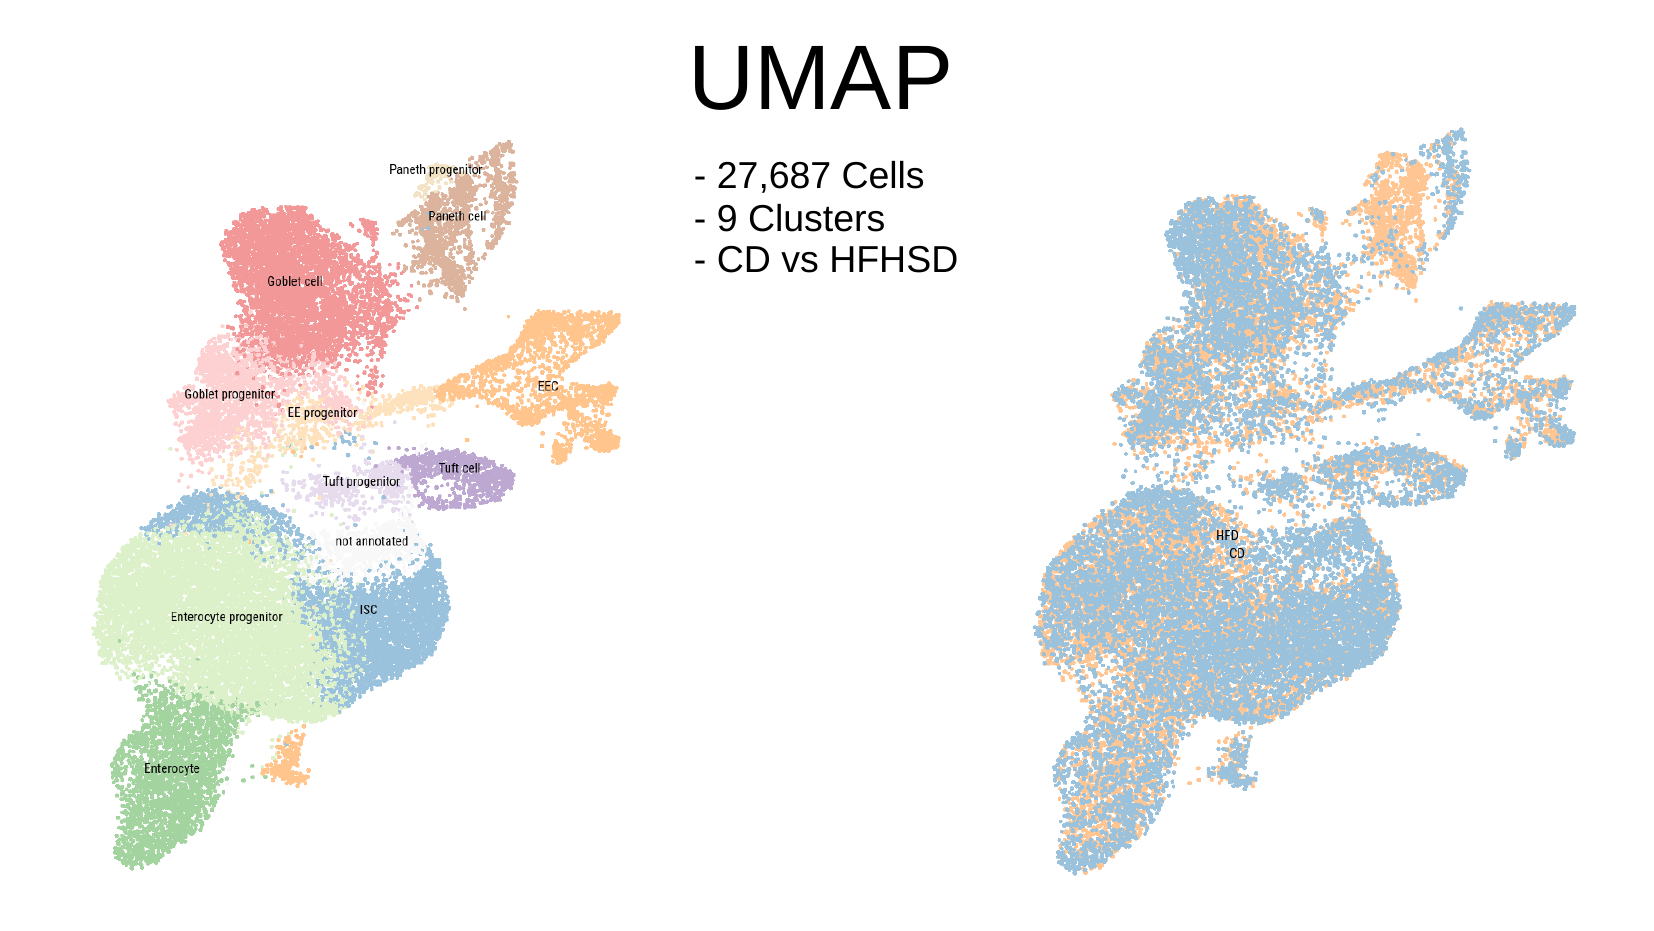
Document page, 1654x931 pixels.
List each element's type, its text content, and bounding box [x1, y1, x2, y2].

picture [1014, 120, 1595, 883]
title UMAP [76, 0, 1565, 156]
text_box - 27,687 Cells - 9 Clusters - CD vs HFHSD [679, 147, 974, 289]
picture [38, 132, 650, 886]
